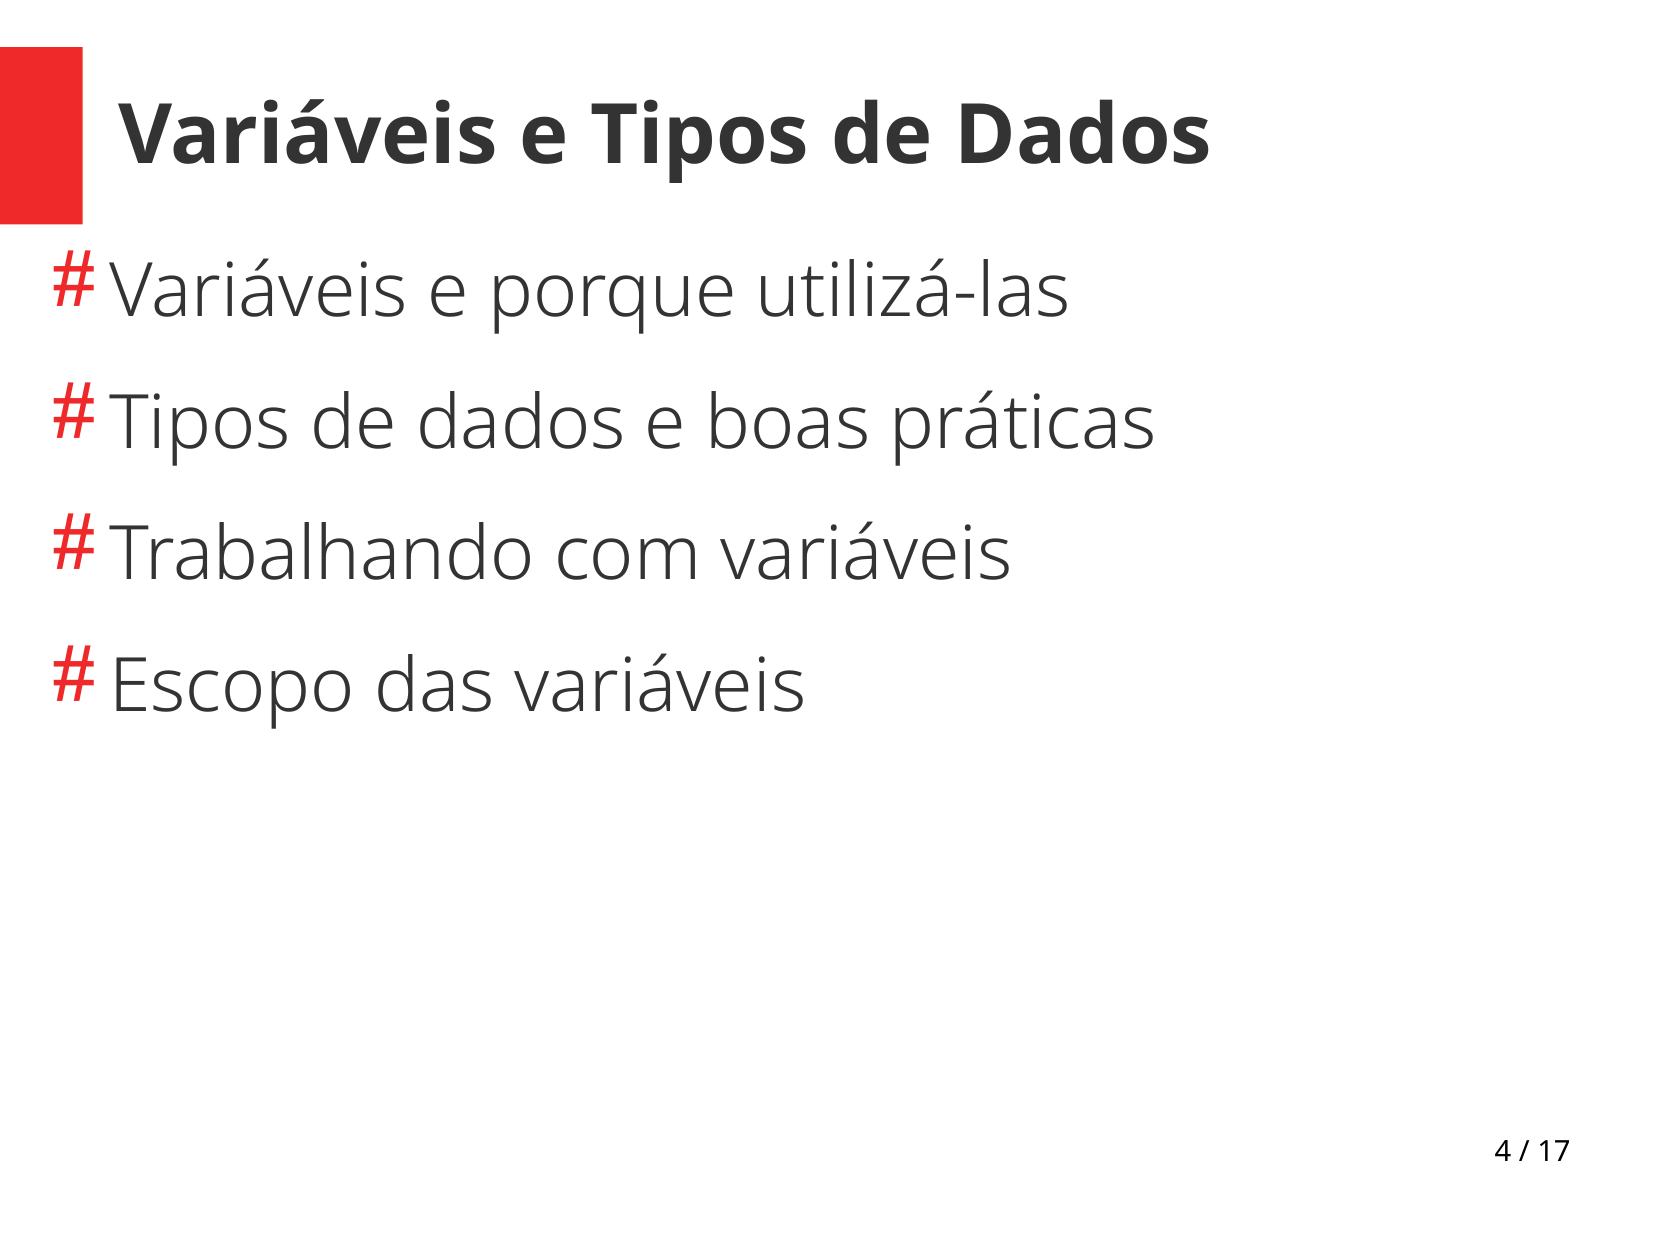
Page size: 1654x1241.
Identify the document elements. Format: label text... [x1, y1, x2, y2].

title Variáveis e Tipos de Dados [118, 49, 1571, 213]
list Variáveis e porque utilizá-las Tipos de dados e boas práticas Trabalhando com variáveis Escopo das variáveis [35, 236, 1607, 1111]
